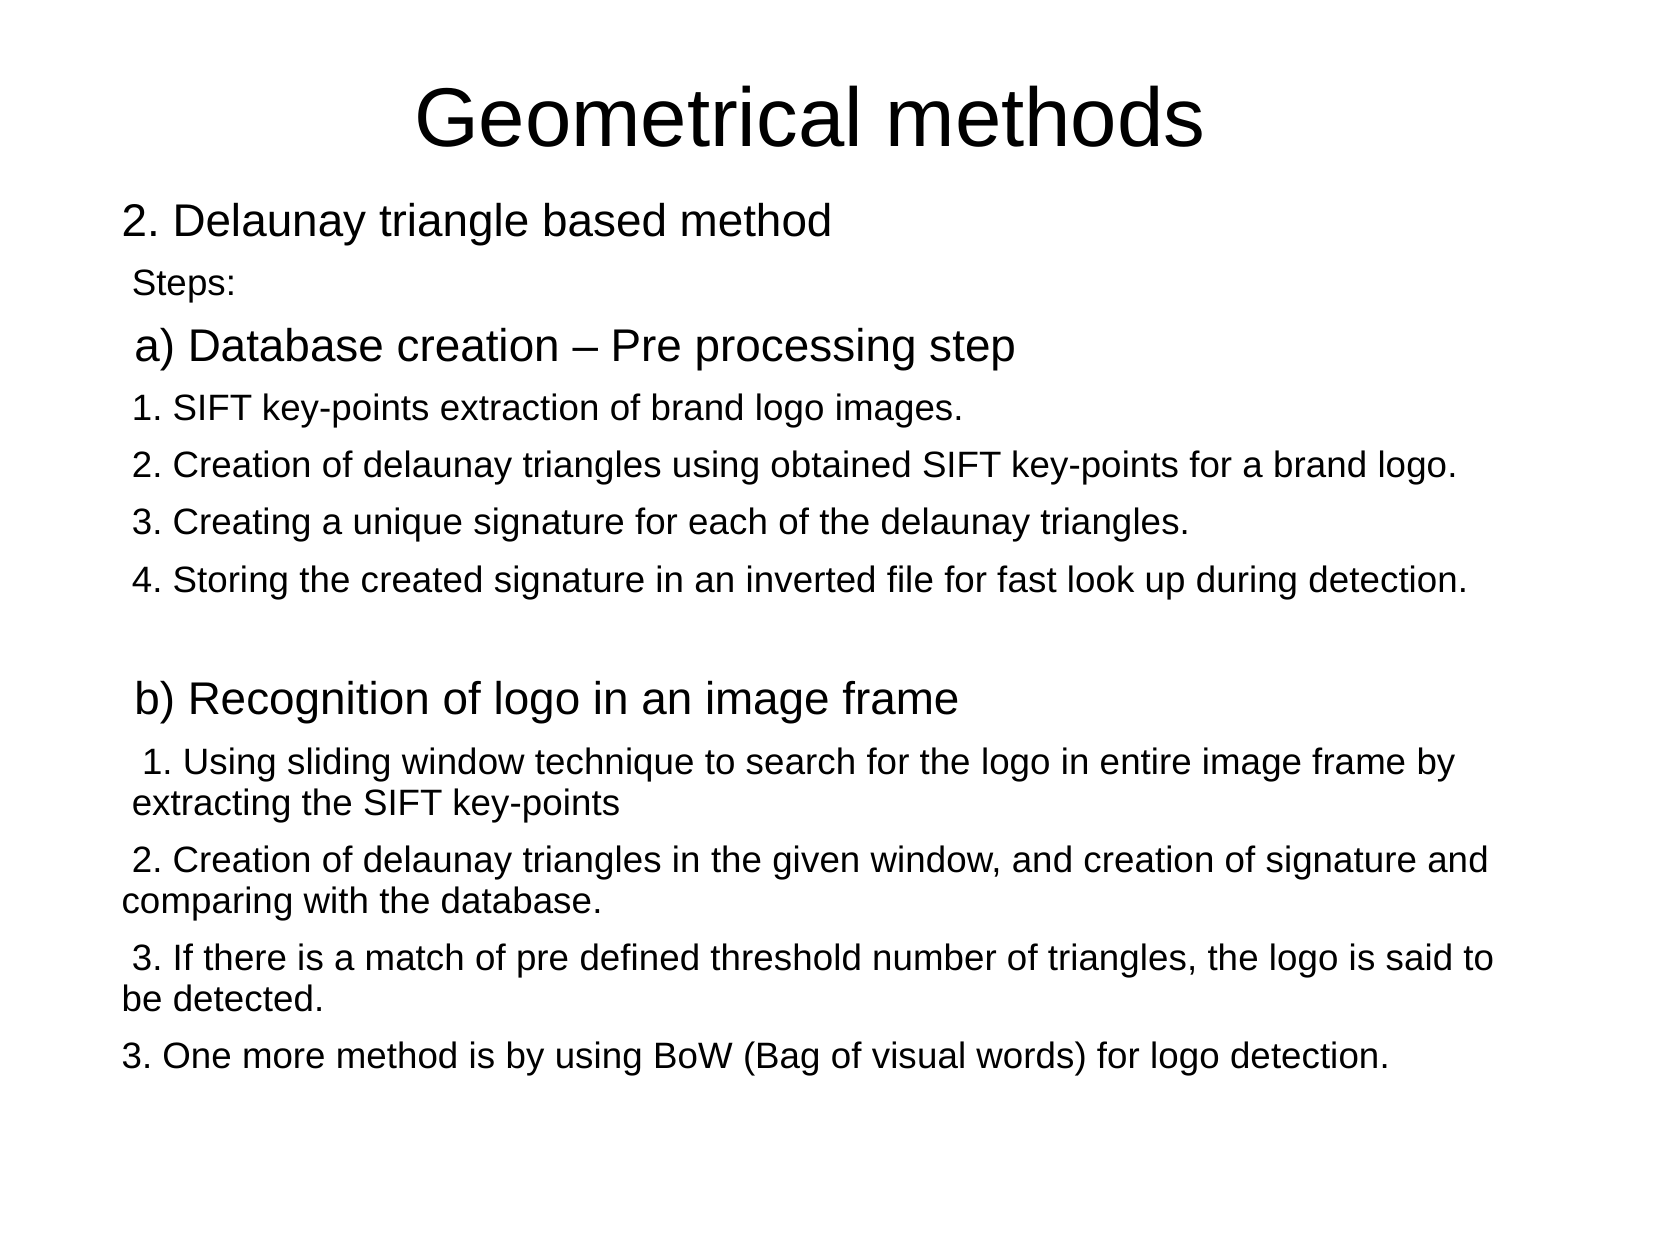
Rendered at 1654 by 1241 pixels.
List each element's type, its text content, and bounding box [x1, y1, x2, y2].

list 2. Delaunay triangle based method Steps: a) Database creation – Pre processing step 1. SIFT key-points extraction of brand logo images. 2. Creation of delaunay triangles using obtained SIFT key-points for a brand logo. 3. Creating a unique signature for each of the delaunay triangles. 4. Storing the created signature in an inverted file for fast look up during detection. b) Recognition of logo in an image frame 1. Using sliding window technique to search for the logo in entire image frame by extracting the SIFT key-points 2. Creation of delaunay triangles in the given window, and creation of signature and comparing with the database. 3. If there is a match of pre defined threshold number of triangles, the logo is said to be detected. 3. One more method is by using BoW (Bag of visual words) for logo detection. [82, 195, 1571, 1096]
title Geometrical methods [82, 49, 1571, 181]
